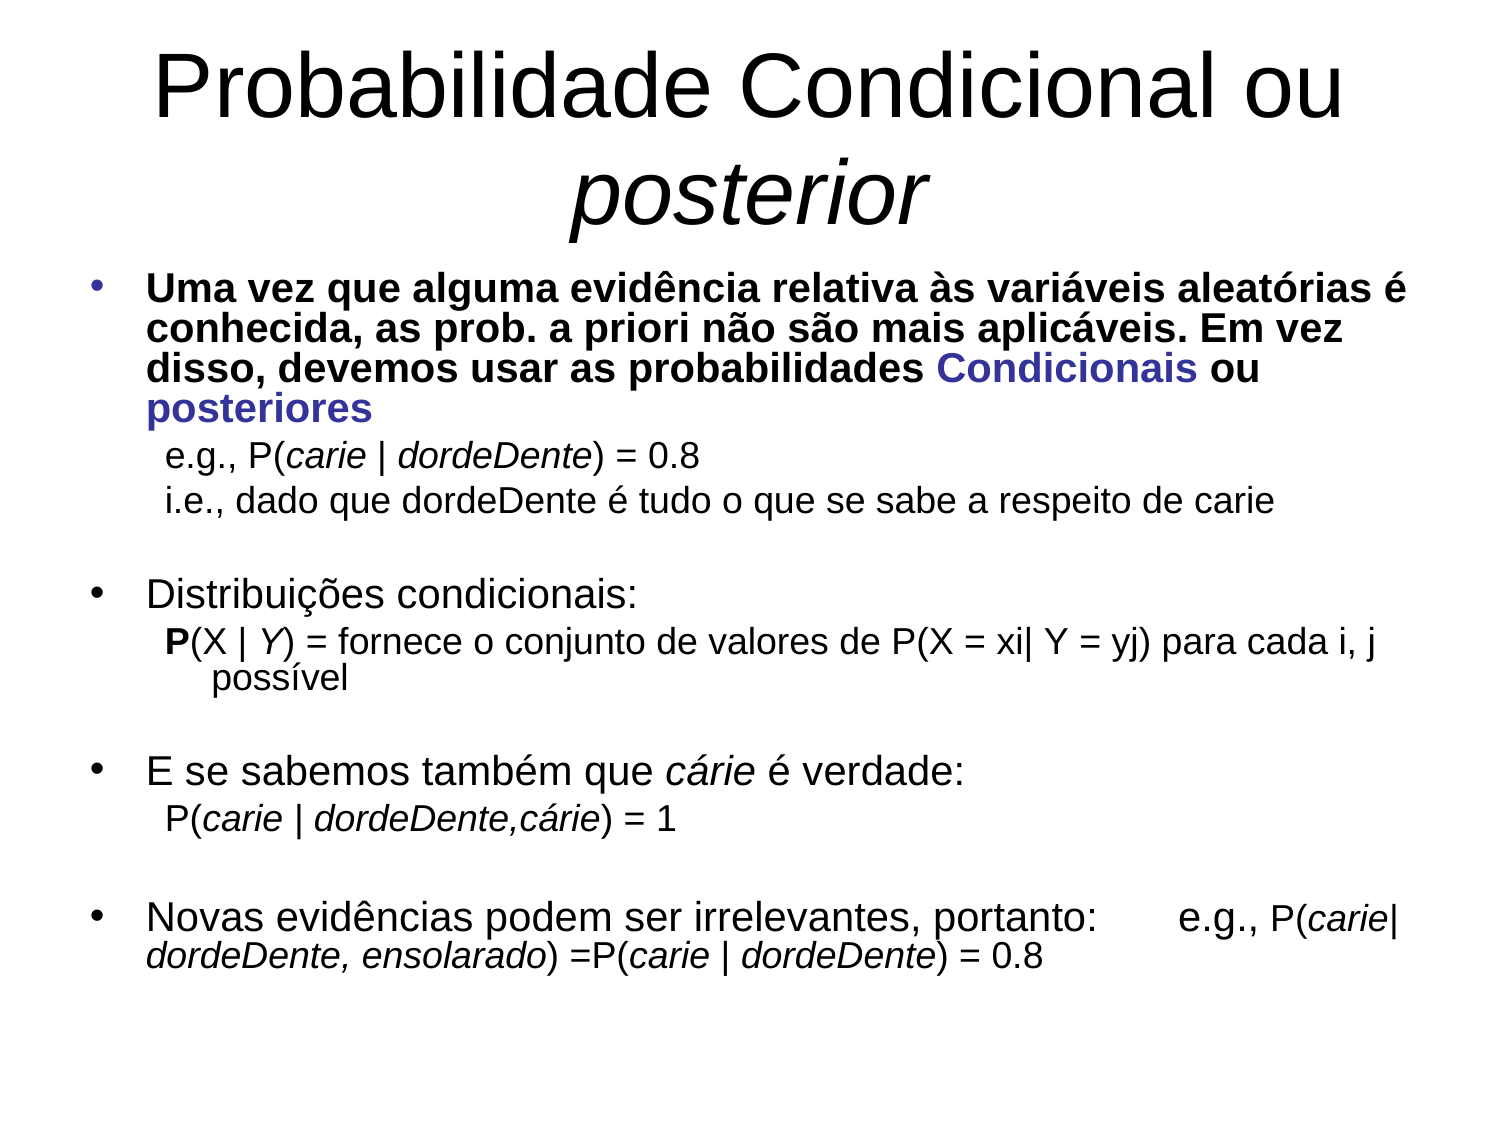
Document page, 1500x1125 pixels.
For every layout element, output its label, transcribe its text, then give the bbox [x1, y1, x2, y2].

list Uma vez que alguma evidência relativa às variáveis aleatórias é conhecida, as prob. a priori não são mais aplicáveis. Em vez disso, devemos usar as probabilidades Condicionais ou posteriores e.g., P(carie | dordeDente) = 0.8 i.e., dado que dordeDente é tudo o que se sabe a respeito de carie Distribuições condicionais: P(X | Y) = fornece o conjunto de valores de P(X = xi| Y = yj) para cada i, j possível E se sabemos também que cárie é verdade: P(carie | dordeDente,cárie) = 1 Novas evidências podem ser irrelevantes, portanto: e.g., P(carie|dordeDente, ensolarado) =P(carie | dordeDente) = 0.8 [75, 262, 1426, 1005]
title Probabilidade Condicional ou posterior [75, 24, 1426, 254]
